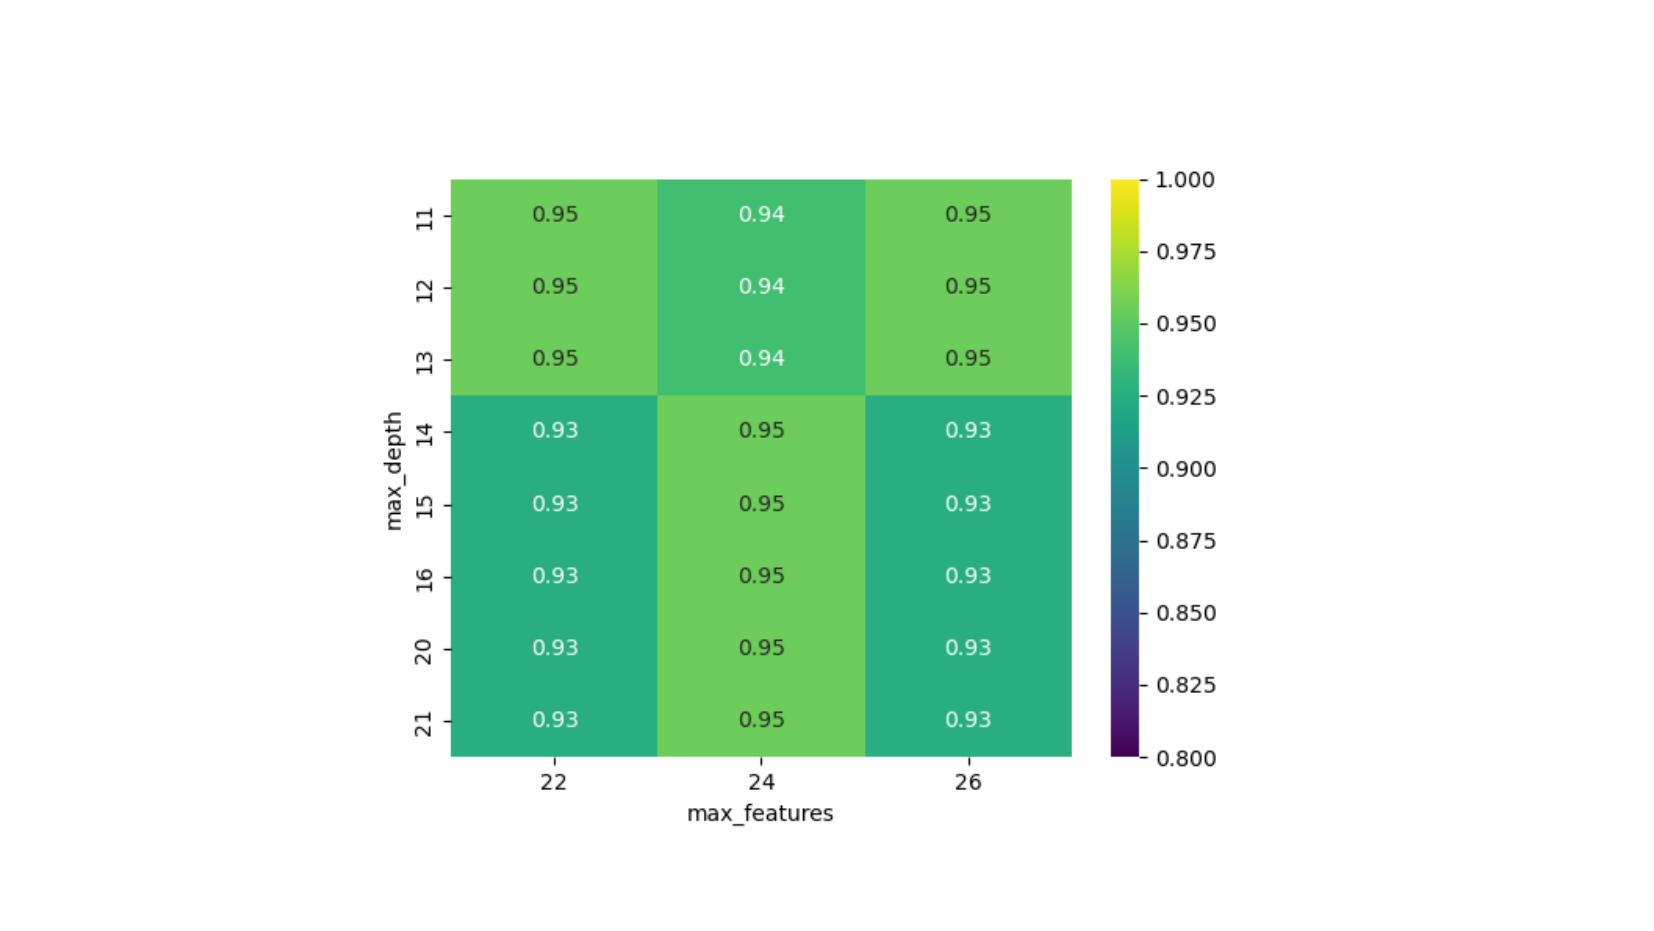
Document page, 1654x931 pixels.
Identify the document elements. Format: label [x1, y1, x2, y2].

picture [326, 89, 1327, 840]
